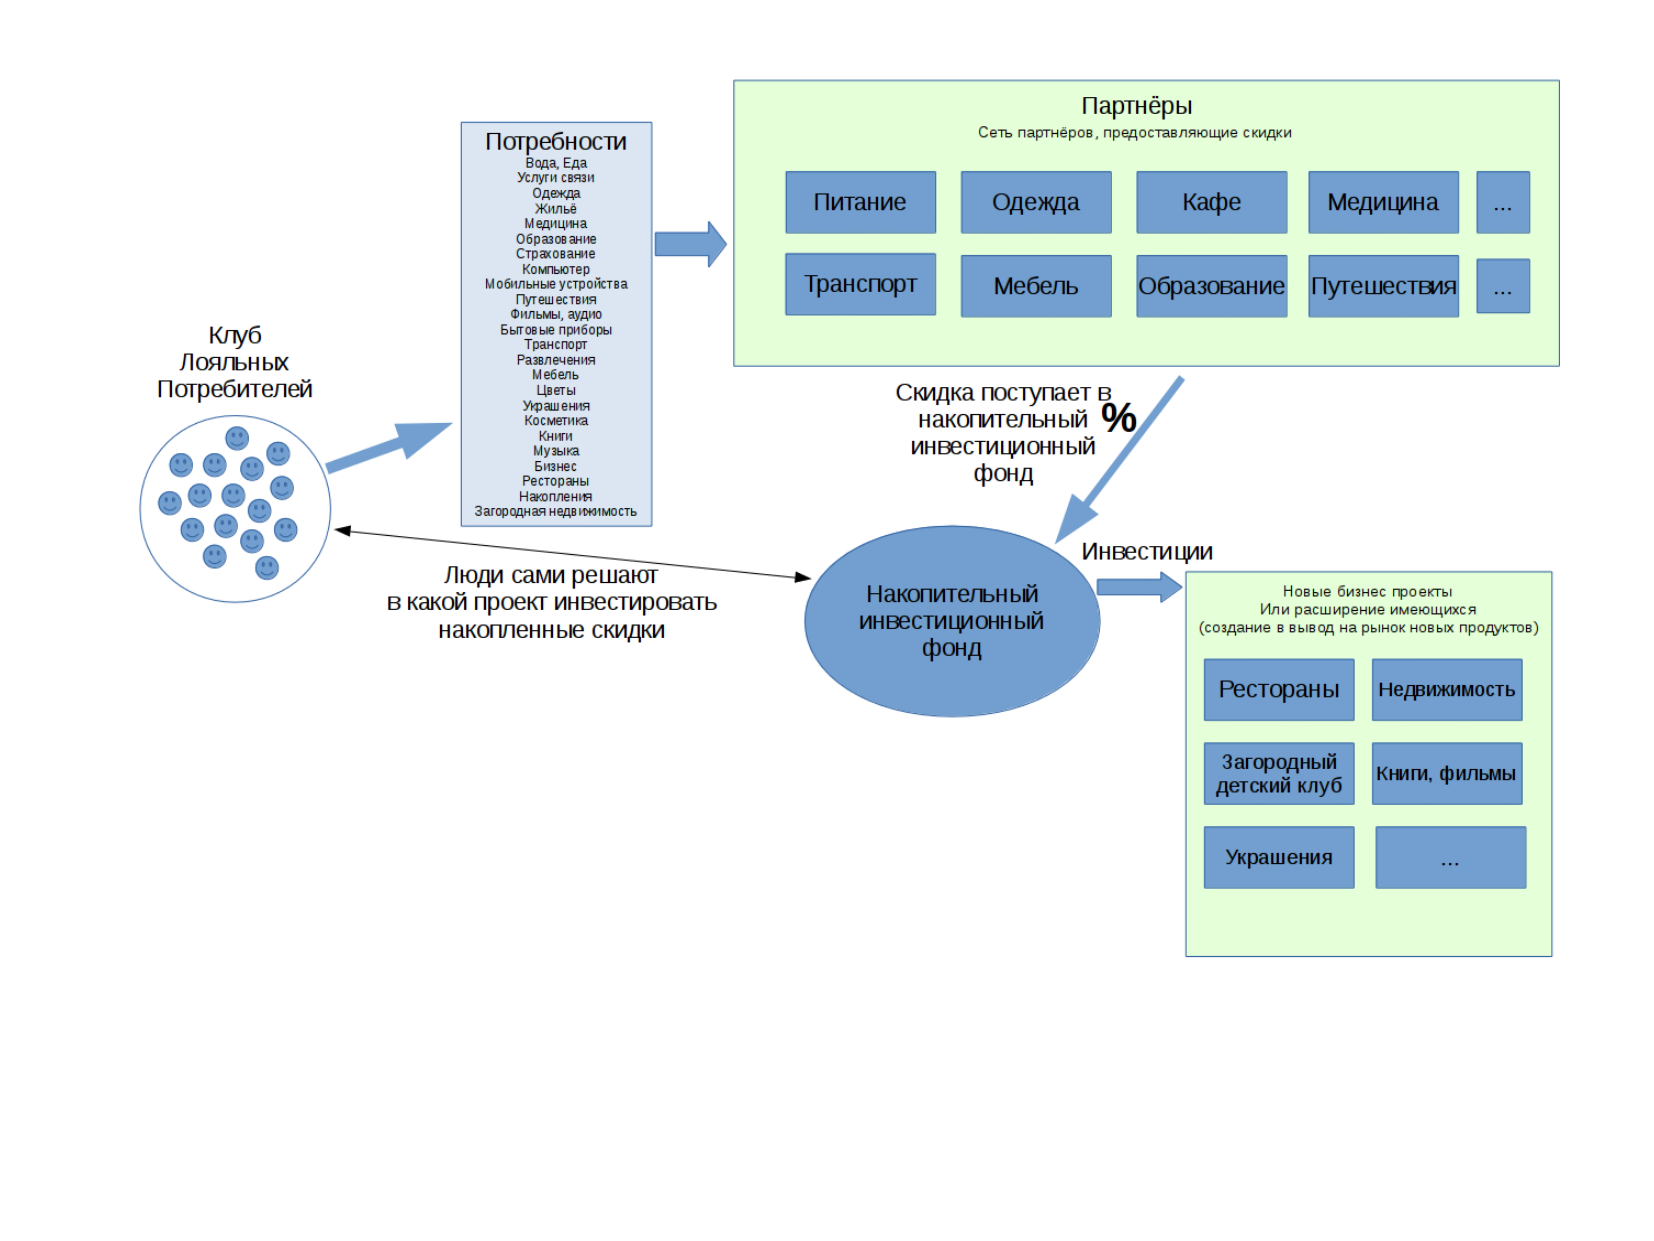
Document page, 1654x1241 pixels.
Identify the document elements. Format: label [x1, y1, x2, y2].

picture [82, 49, 1571, 1040]
